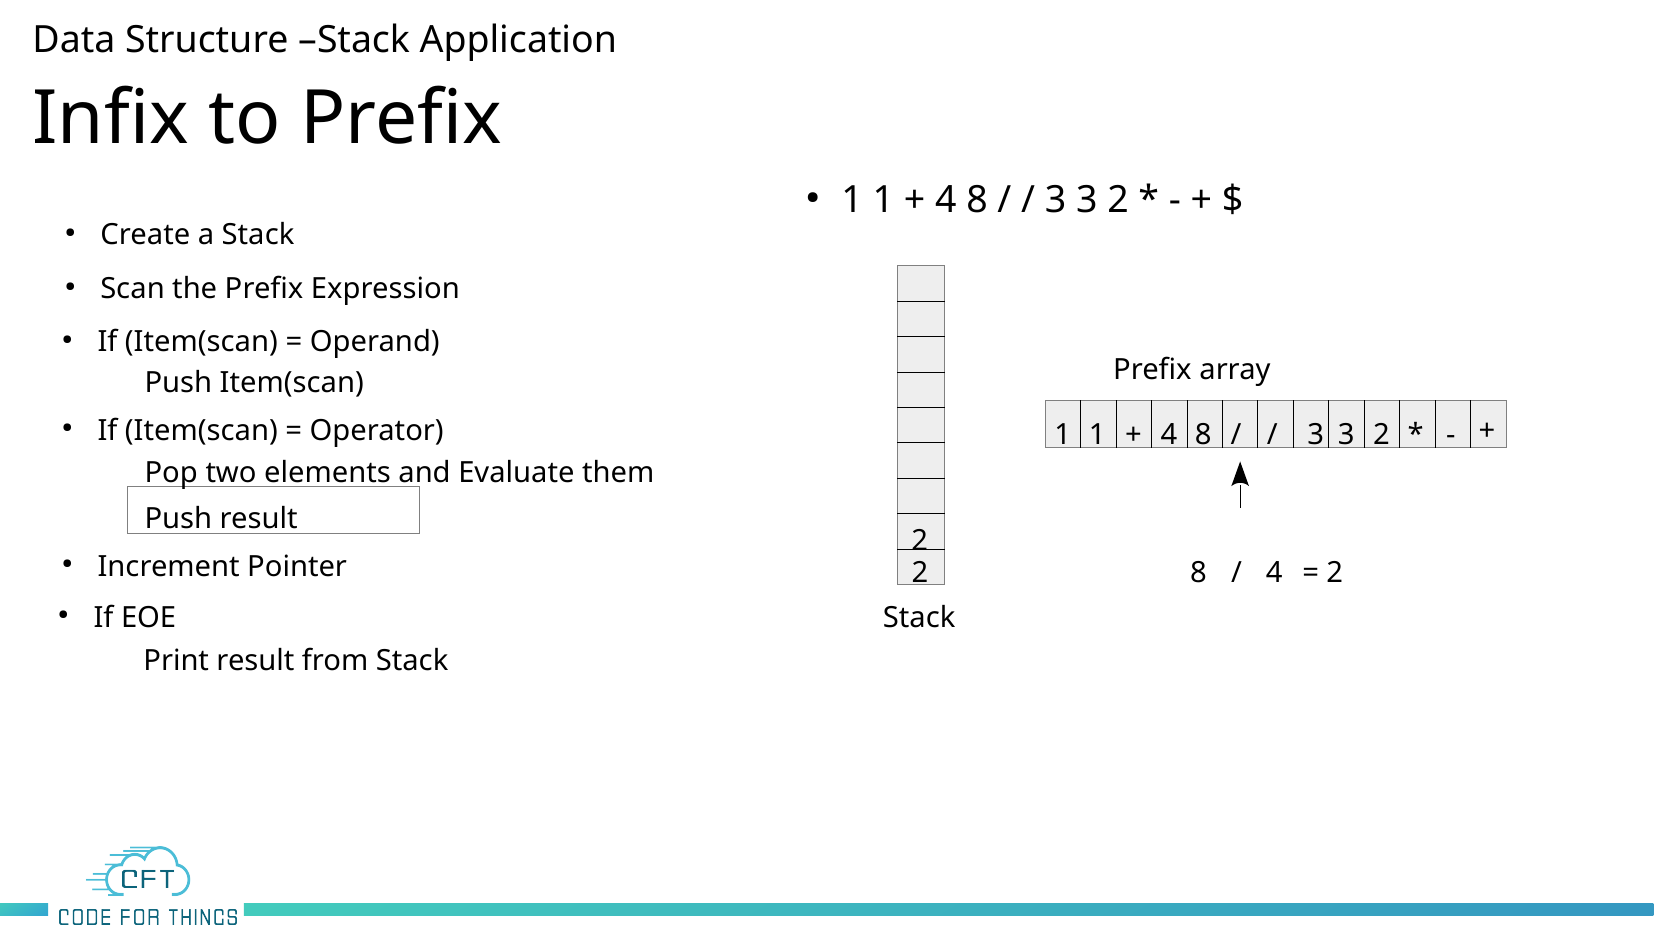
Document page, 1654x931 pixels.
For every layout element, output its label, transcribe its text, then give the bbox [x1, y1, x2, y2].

text_box [1045, 400, 1080, 406]
text_box Increment Pointer [47, 537, 621, 597]
text_box [1294, 400, 1328, 406]
text_box + [1123, 406, 1145, 456]
text_box If (Item(scan) = Operator) [47, 401, 496, 461]
text_box 1 1 + 4 8 / / 3 3 2 * - + $ [791, 165, 1377, 225]
text_box + [1463, 401, 1518, 452]
text_box = 2 [1287, 543, 1382, 593]
text_box Stack [868, 588, 979, 638]
text_box * [1407, 406, 1431, 456]
text_box Push Item(scan) [94, 373, 426, 401]
text_box 1 [1074, 406, 1123, 456]
text_box [1400, 400, 1435, 406]
text_box Create a Stack [50, 206, 355, 266]
text_box If EOE [43, 588, 375, 638]
text_box Push result [94, 490, 426, 550]
text_box Print result from Stack [93, 631, 615, 691]
text_box Pop two elements and Evaluate them [94, 443, 709, 502]
text_box - [1431, 406, 1472, 456]
text_box 3 [1292, 406, 1341, 456]
text_box [1329, 400, 1364, 406]
text_box [897, 302, 945, 336]
text_box [897, 337, 945, 372]
text_box [1258, 400, 1293, 406]
text_box 8 [1180, 406, 1229, 456]
text_box 2 [896, 543, 946, 593]
text_box Scan the Prefix Expression [50, 259, 537, 319]
text_box / [1216, 543, 1257, 593]
text_box [897, 265, 945, 301]
text_box / [1229, 406, 1252, 456]
text_box [1188, 400, 1222, 406]
text_box [1117, 400, 1151, 406]
text_box [1152, 400, 1187, 406]
text_box 2 [896, 512, 945, 543]
text_box [1436, 400, 1470, 406]
text_box 3 [1341, 406, 1372, 456]
text_box 2 [1372, 406, 1407, 456]
text_box Prefix array [1098, 341, 1312, 391]
text_box [897, 408, 945, 442]
text_box 1 [1039, 406, 1074, 456]
text_box [1365, 400, 1399, 406]
text_box [1081, 400, 1116, 406]
text_box 4 [1145, 406, 1180, 456]
text_box [1223, 400, 1257, 406]
text_box / [1252, 406, 1292, 456]
text_box [897, 443, 945, 478]
text_box 4 [1257, 543, 1287, 593]
picture [59, 846, 237, 925]
text_box 8 [1175, 543, 1216, 593]
text_box If (Item(scan) = Operand) [47, 312, 491, 373]
title Data Structure –Stack Application Infix to Prefix [32, 12, 1536, 166]
text_box [897, 479, 945, 512]
text_box [897, 373, 945, 407]
